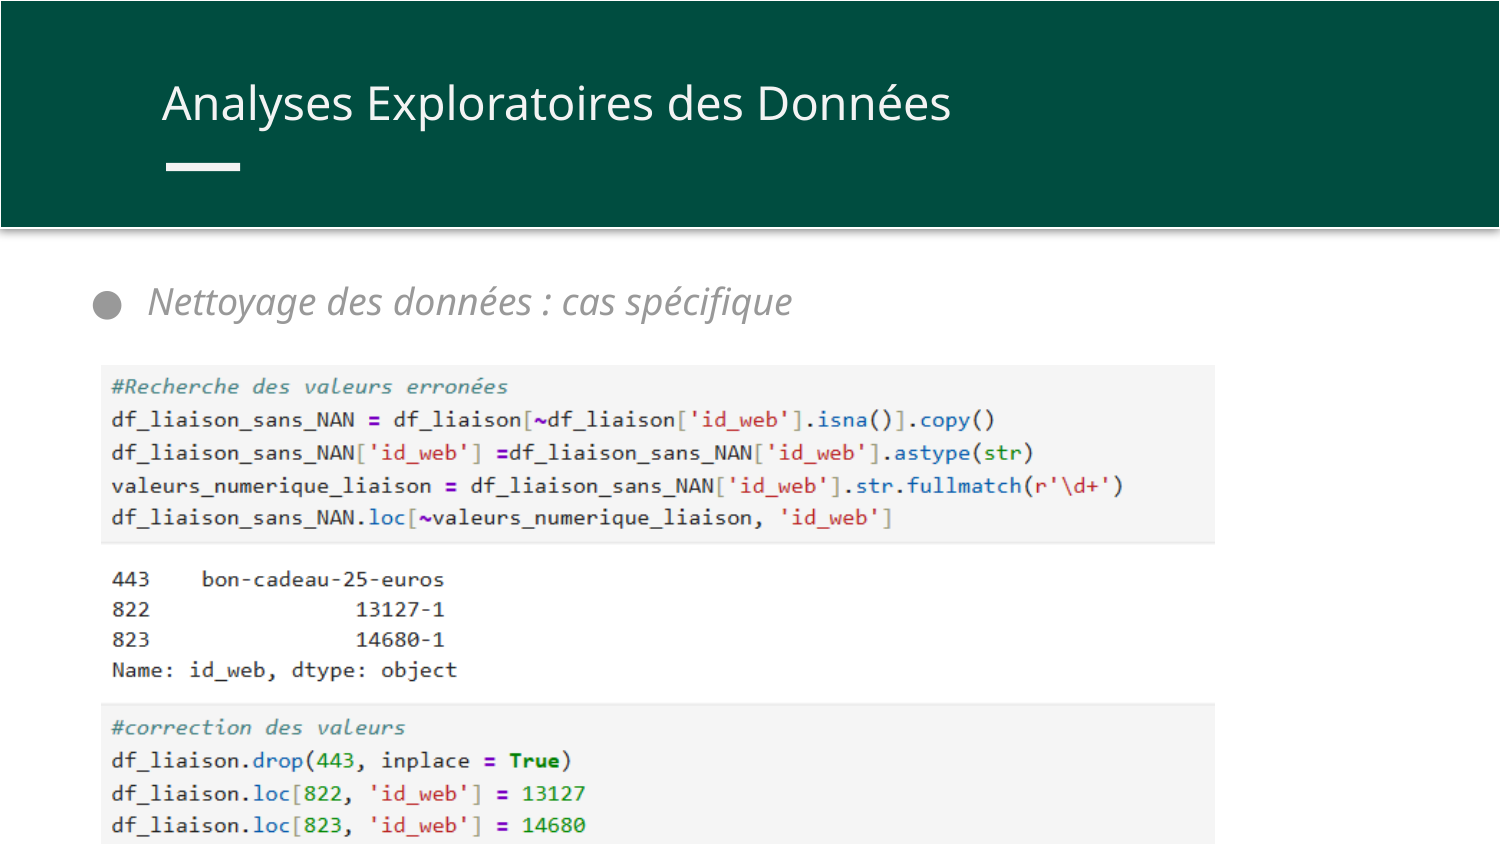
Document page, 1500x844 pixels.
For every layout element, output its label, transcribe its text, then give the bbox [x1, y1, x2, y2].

text_box Analyses Exploratoires des Données [146, 55, 1500, 150]
picture [101, 365, 1215, 844]
text_box [167, 163, 240, 171]
list Nettoyage des données : cas spécifique [57, 253, 1225, 382]
